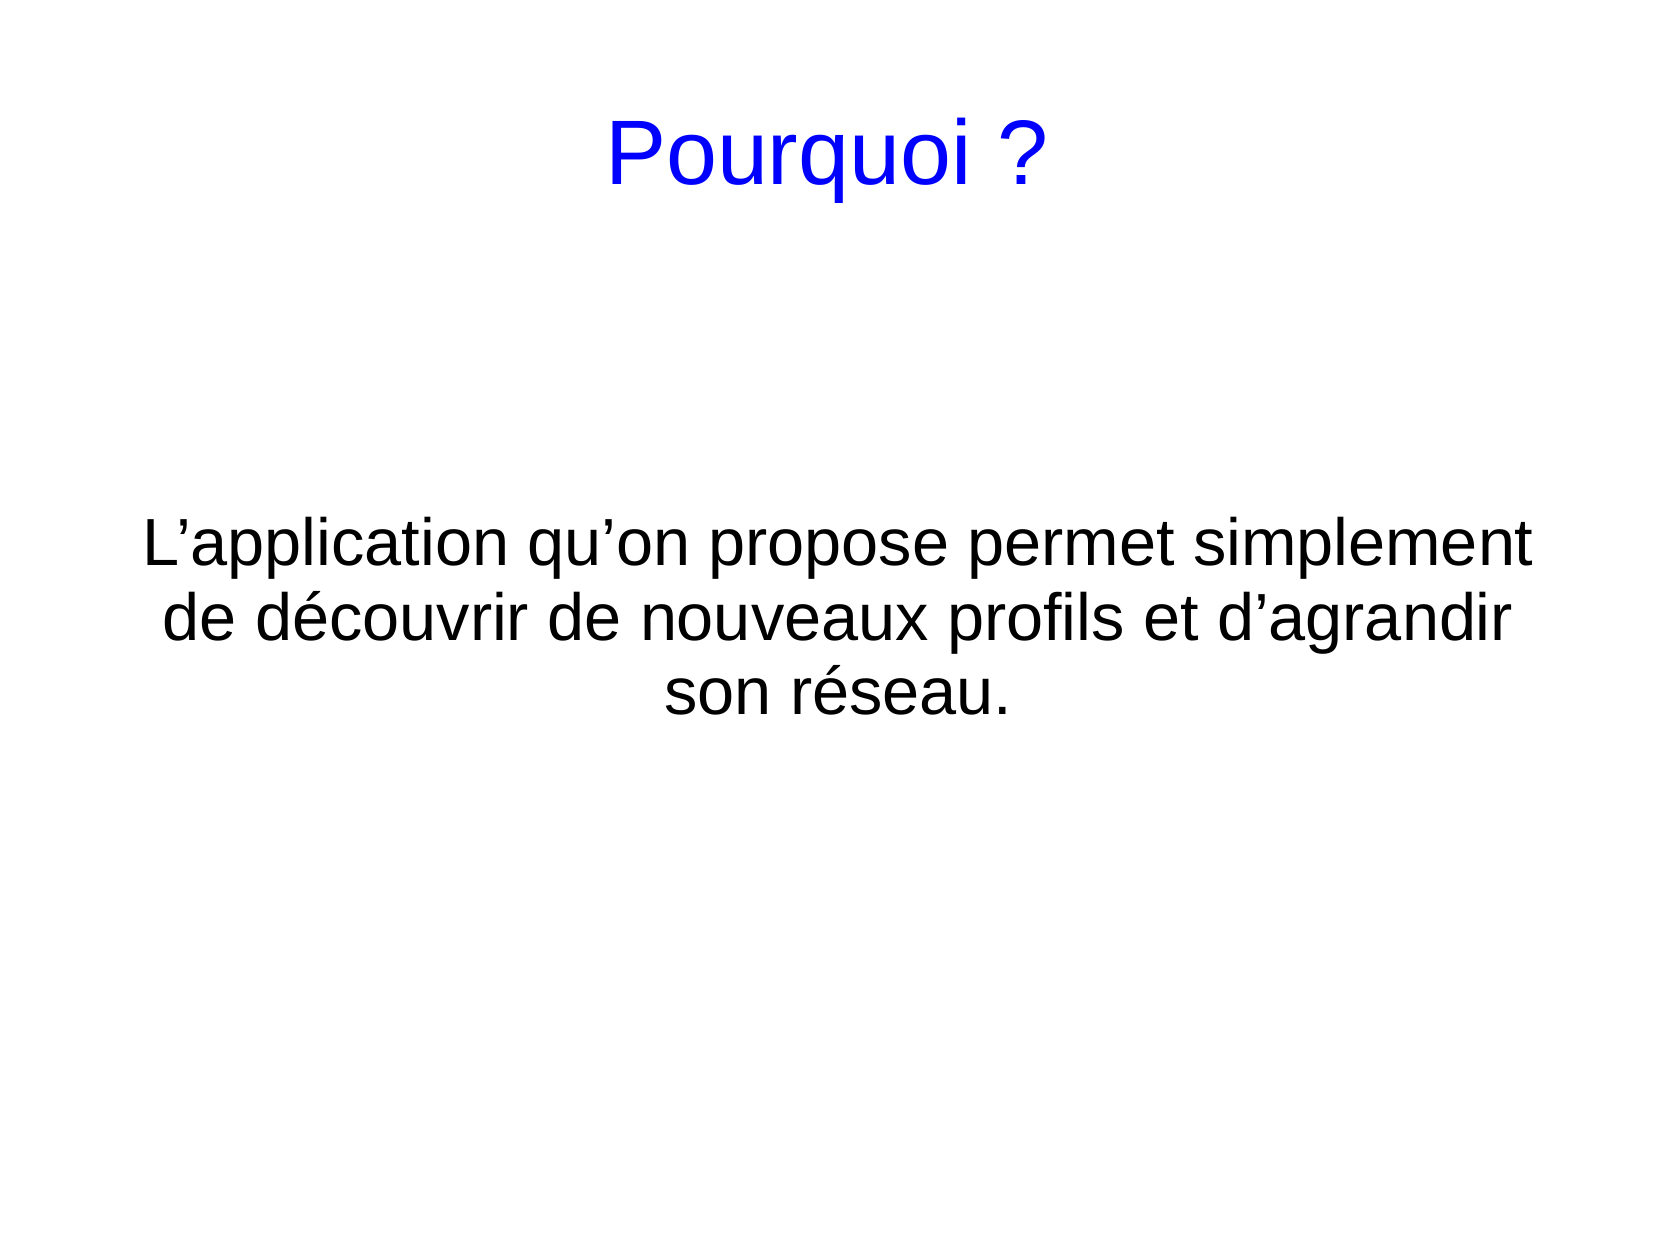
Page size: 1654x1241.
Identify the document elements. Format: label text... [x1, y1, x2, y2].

title Pourquoi ? [82, 49, 1571, 257]
list L’application qu’on propose permet simplement de découvrir de nouveaux profils et d’agrandir son réseau. [59, 296, 1548, 1016]
